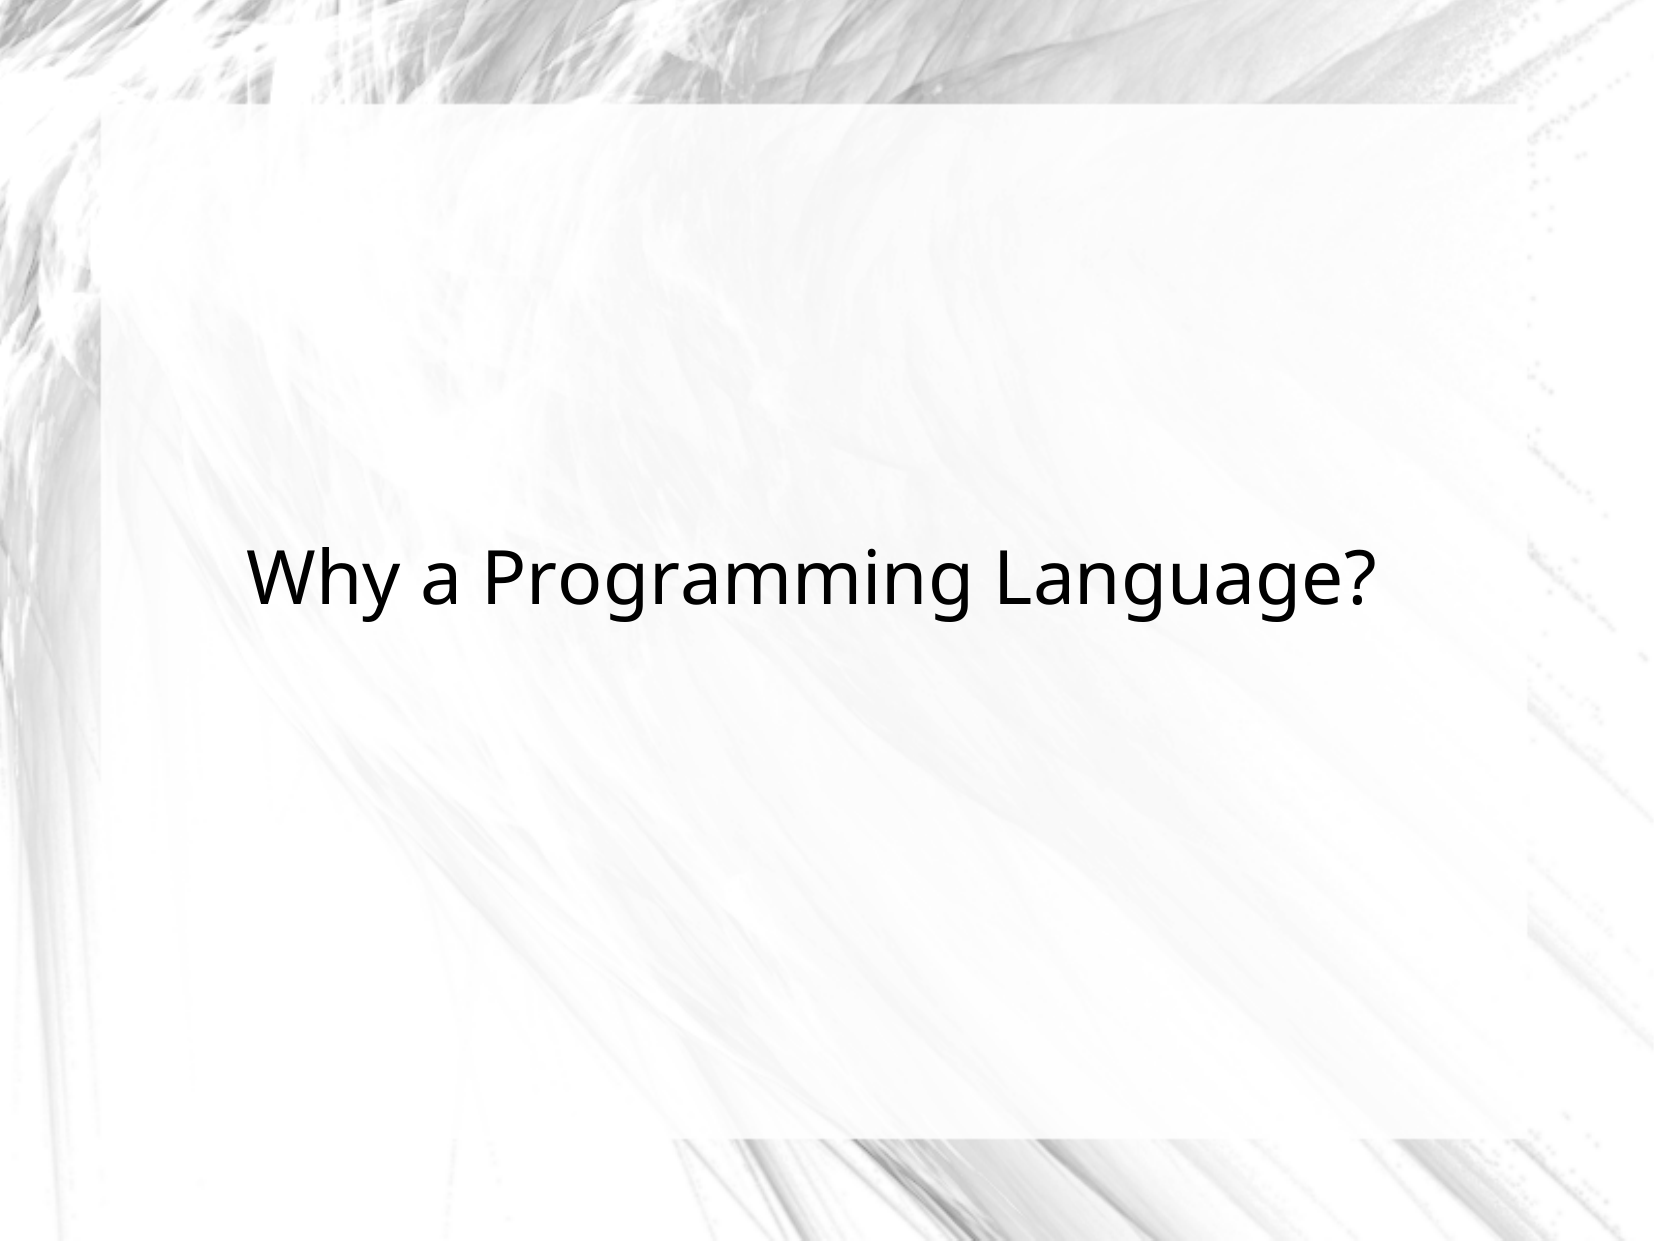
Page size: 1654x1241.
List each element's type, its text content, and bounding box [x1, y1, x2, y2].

subtitle Why a Programming Language? [118, 112, 1506, 1039]
picture [0, 0, 1654, 1241]
